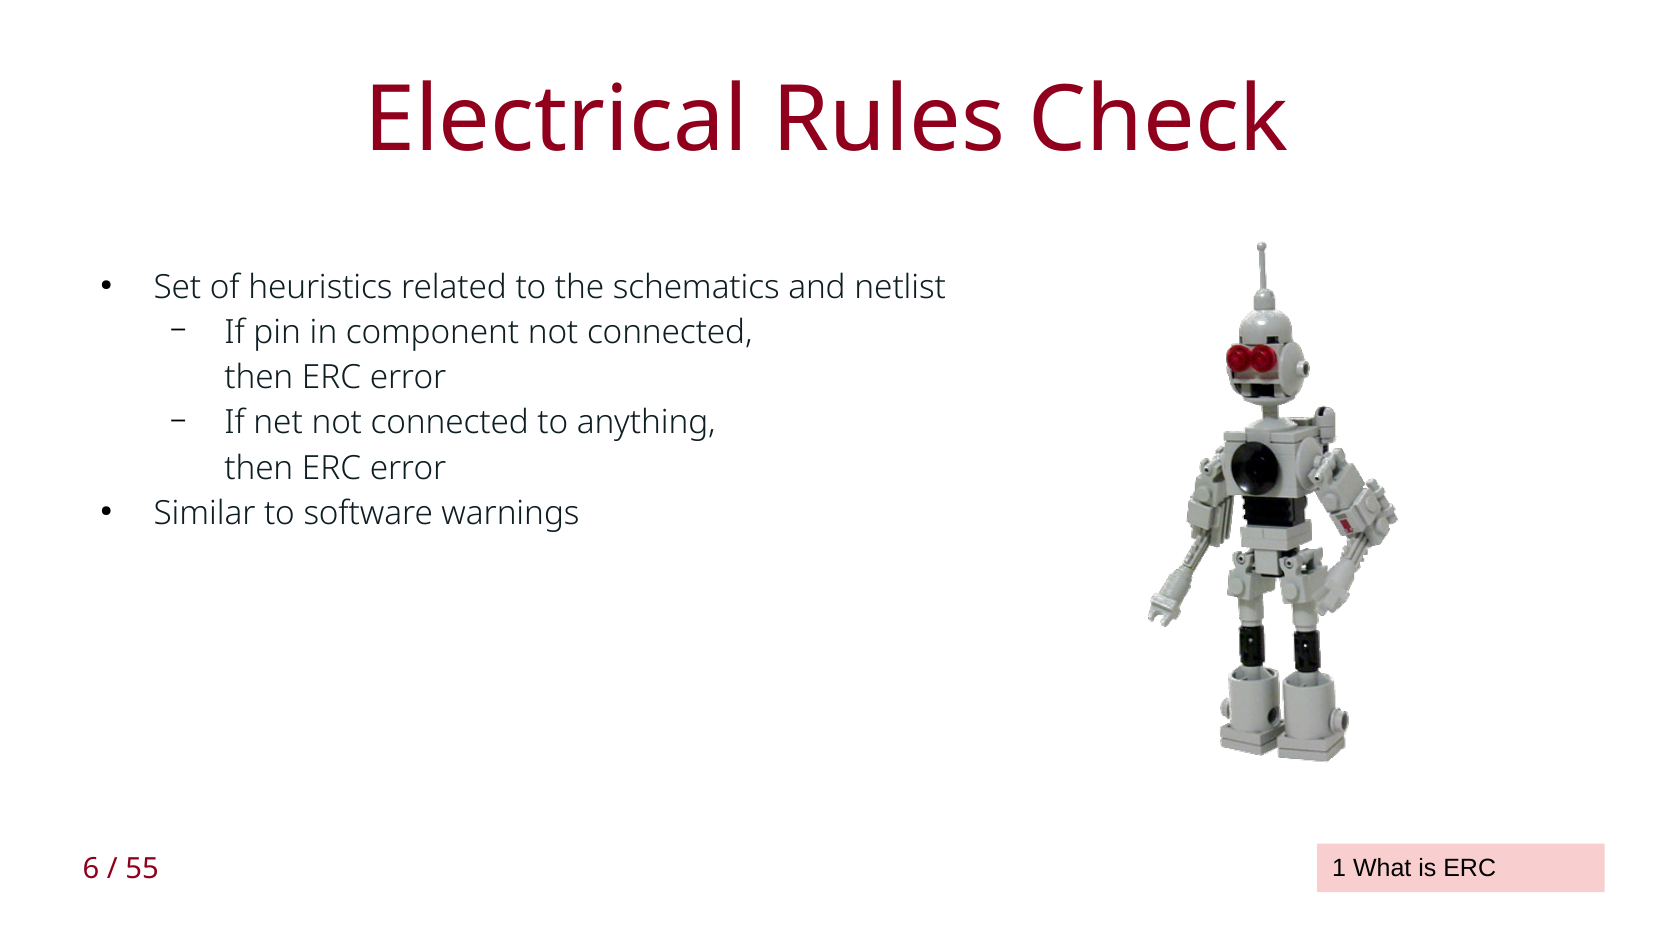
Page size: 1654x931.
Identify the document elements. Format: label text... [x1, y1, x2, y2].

title Electrical Rules Check [82, 37, 1571, 193]
picture [1135, 234, 1413, 789]
list Set of heuristics related to the schematics and netlist If pin in component not connected, then ERC error If net not connected to anything, then ERC error Similar to software warnings [82, 217, 1133, 749]
text_box 1 What is ERC [1317, 843, 1605, 893]
